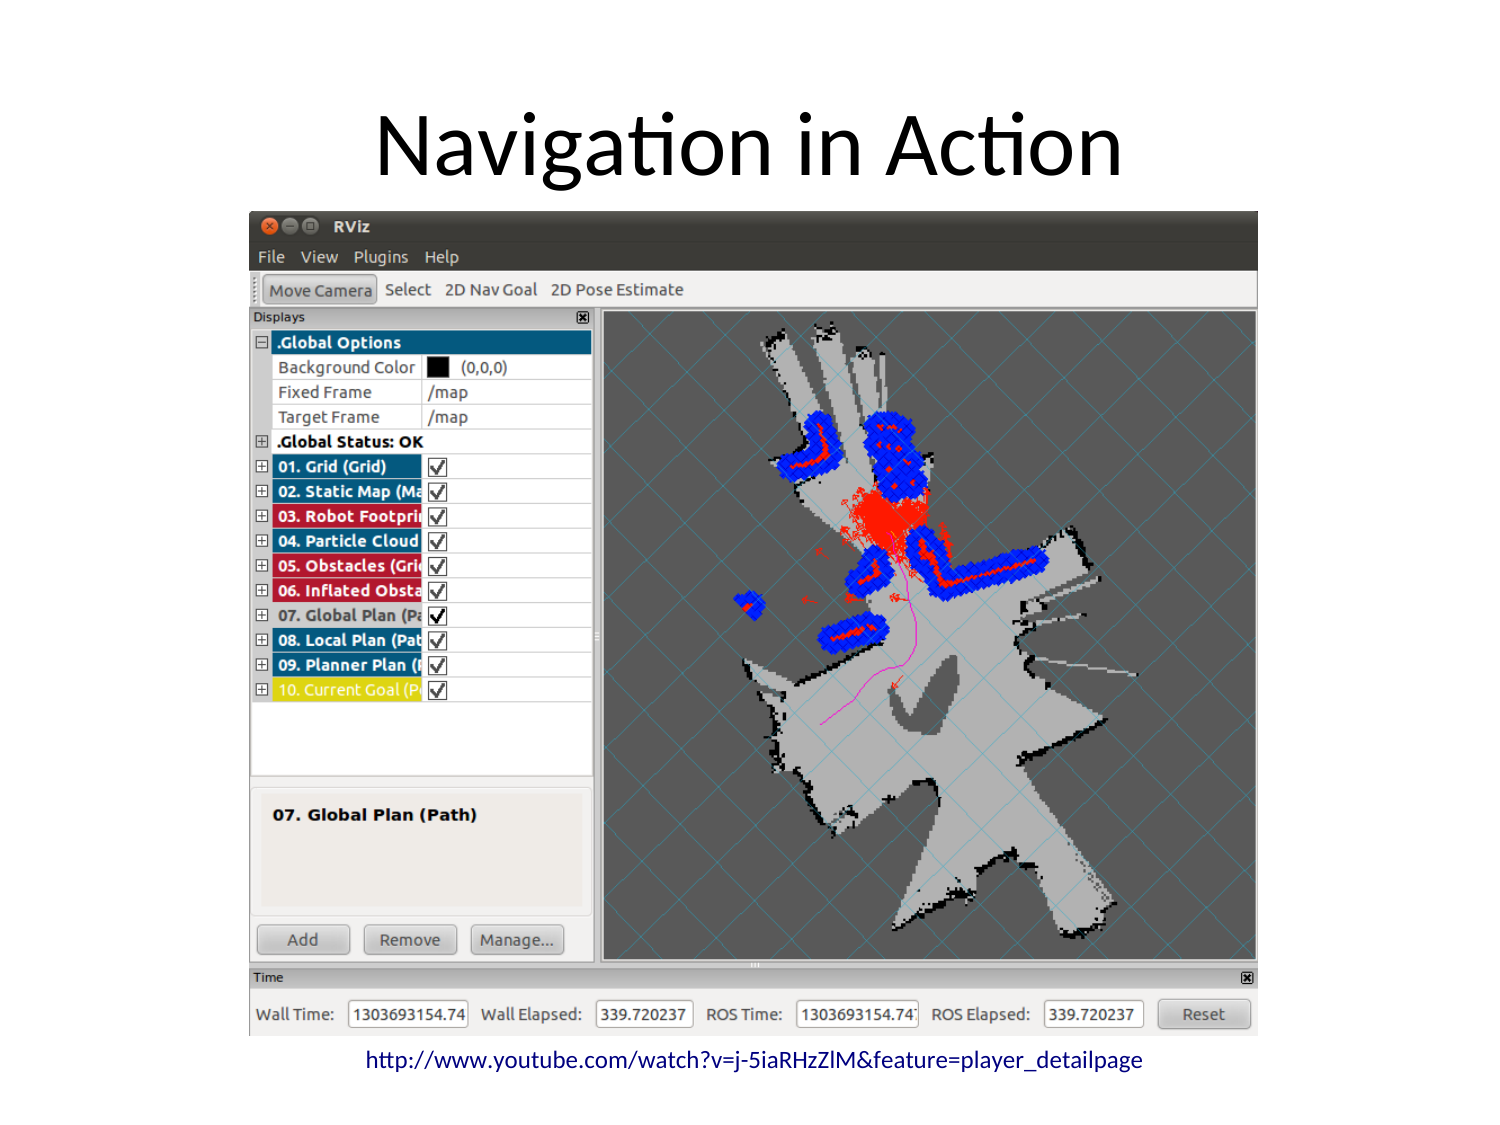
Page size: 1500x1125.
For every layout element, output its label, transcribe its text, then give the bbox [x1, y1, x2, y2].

picture [249, 211, 1258, 1036]
title Navigation in Action [75, 20, 1426, 257]
text_box http://www.youtube.com/watch?v=j-5iaRHzZlM&feature=player_detailpage [88, 1035, 1422, 1081]
